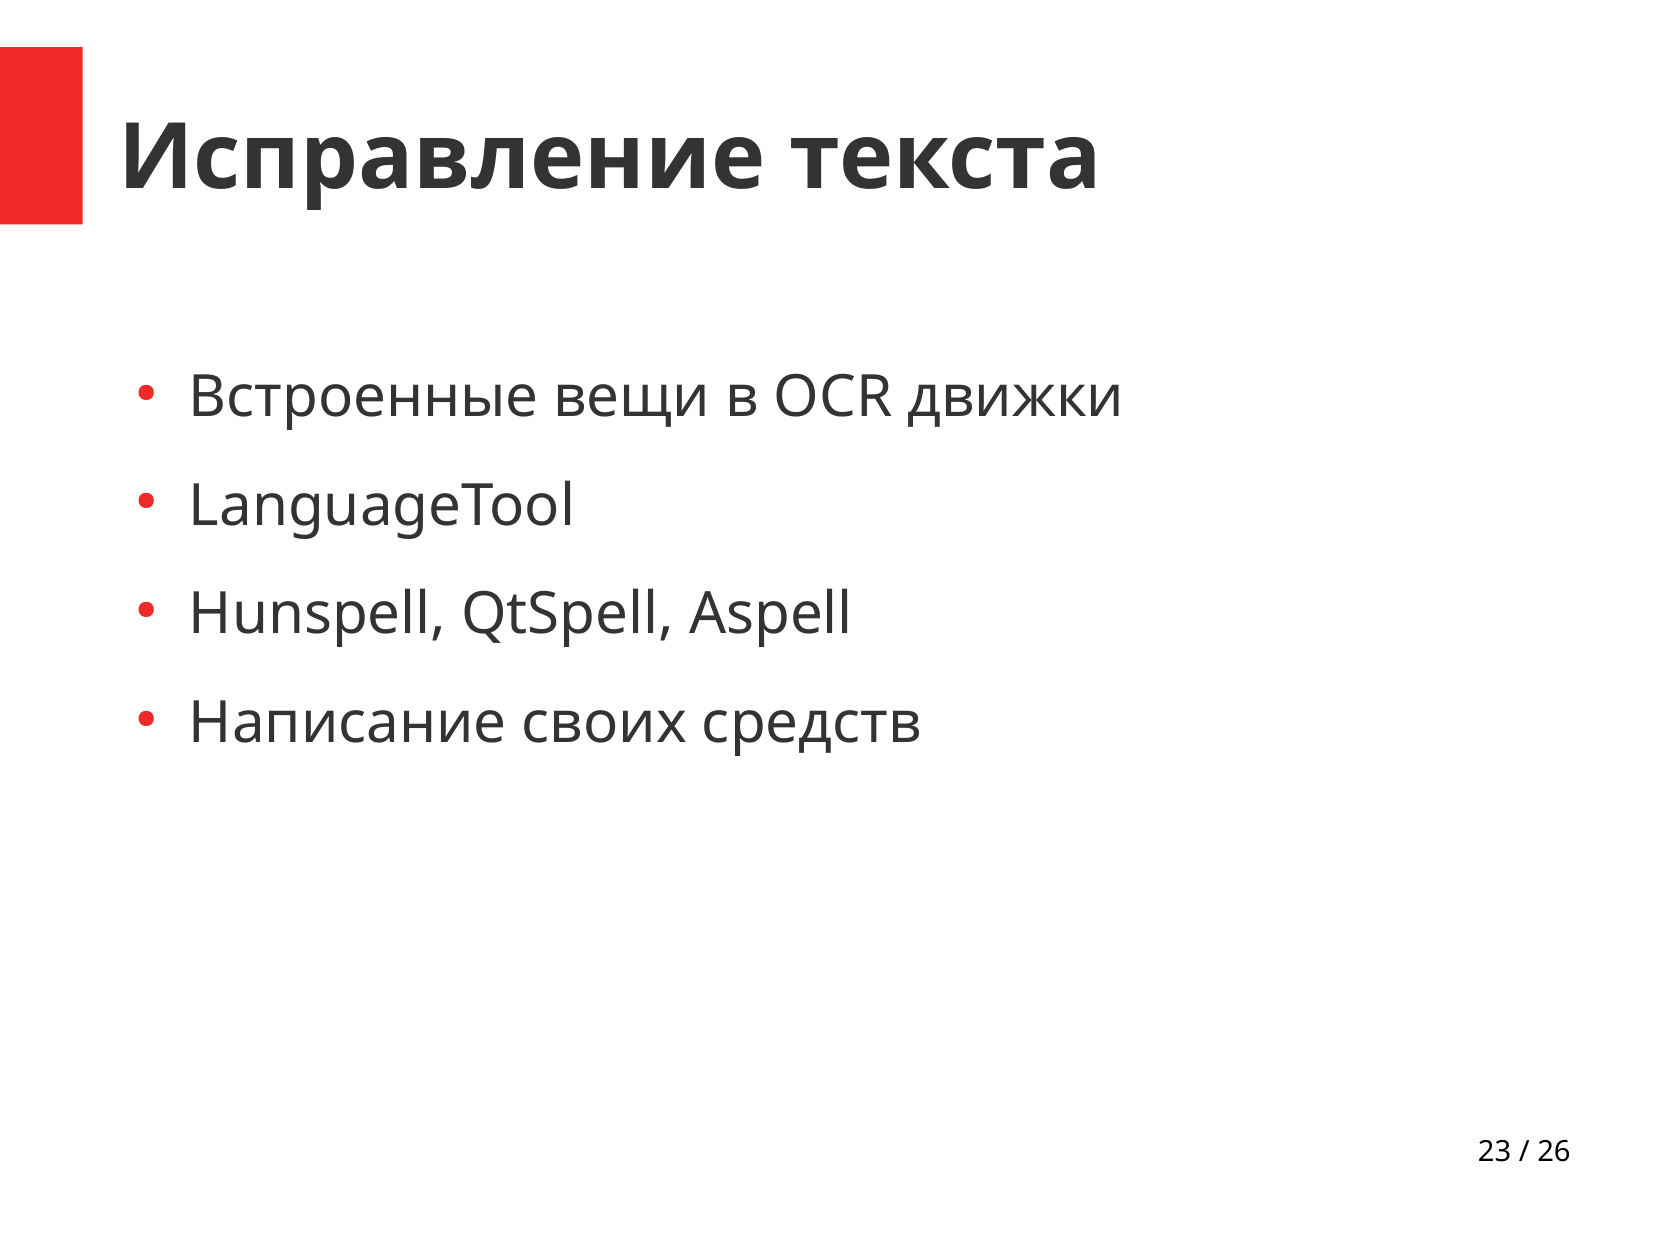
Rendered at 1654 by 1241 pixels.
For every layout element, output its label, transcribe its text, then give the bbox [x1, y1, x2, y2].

list Встроенные вещи в OCR движки LanguageTool Hunspell, QtSpell, Aspell Написание своих средств [118, 354, 1536, 1074]
title Исправление текста [118, 49, 1571, 257]
